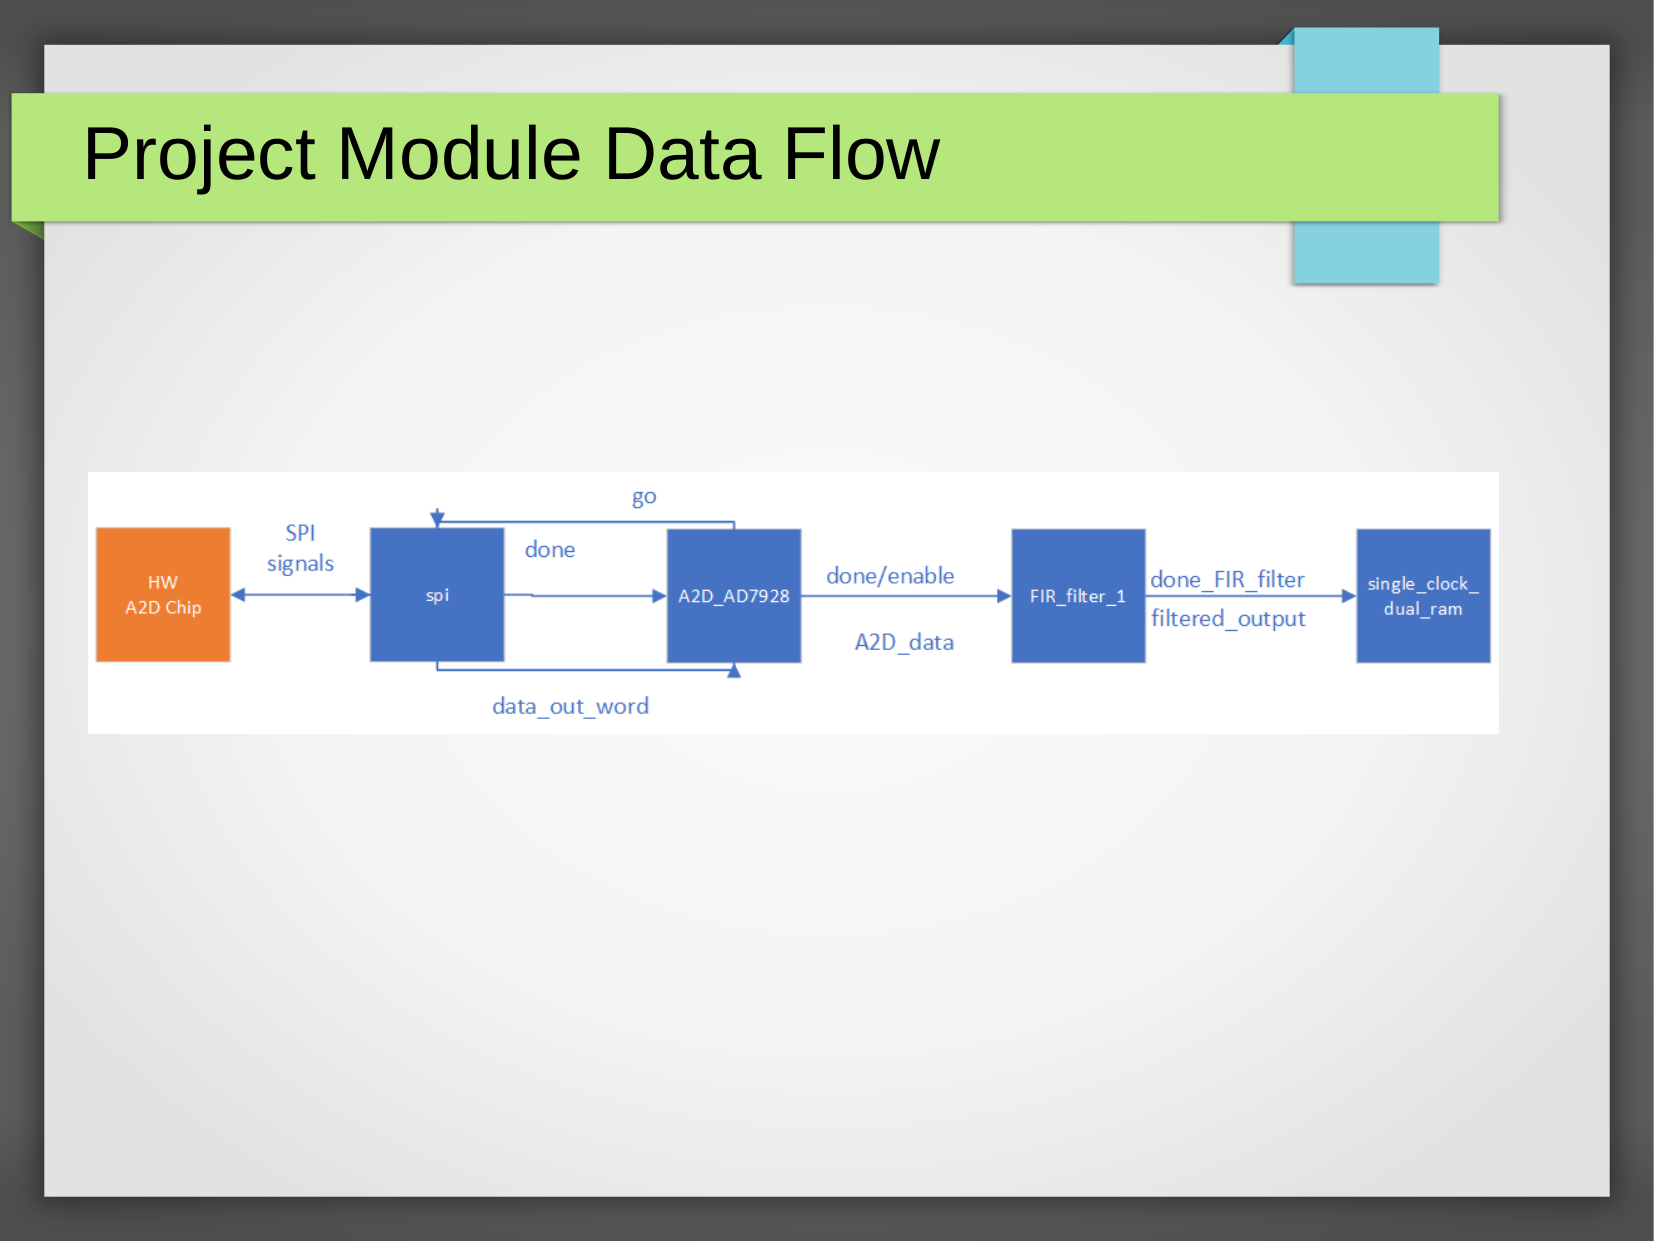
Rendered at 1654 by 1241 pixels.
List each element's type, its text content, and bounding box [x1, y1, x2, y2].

title Project Module Data Flow [82, 94, 1264, 213]
picture [0, 0, 1654, 1241]
